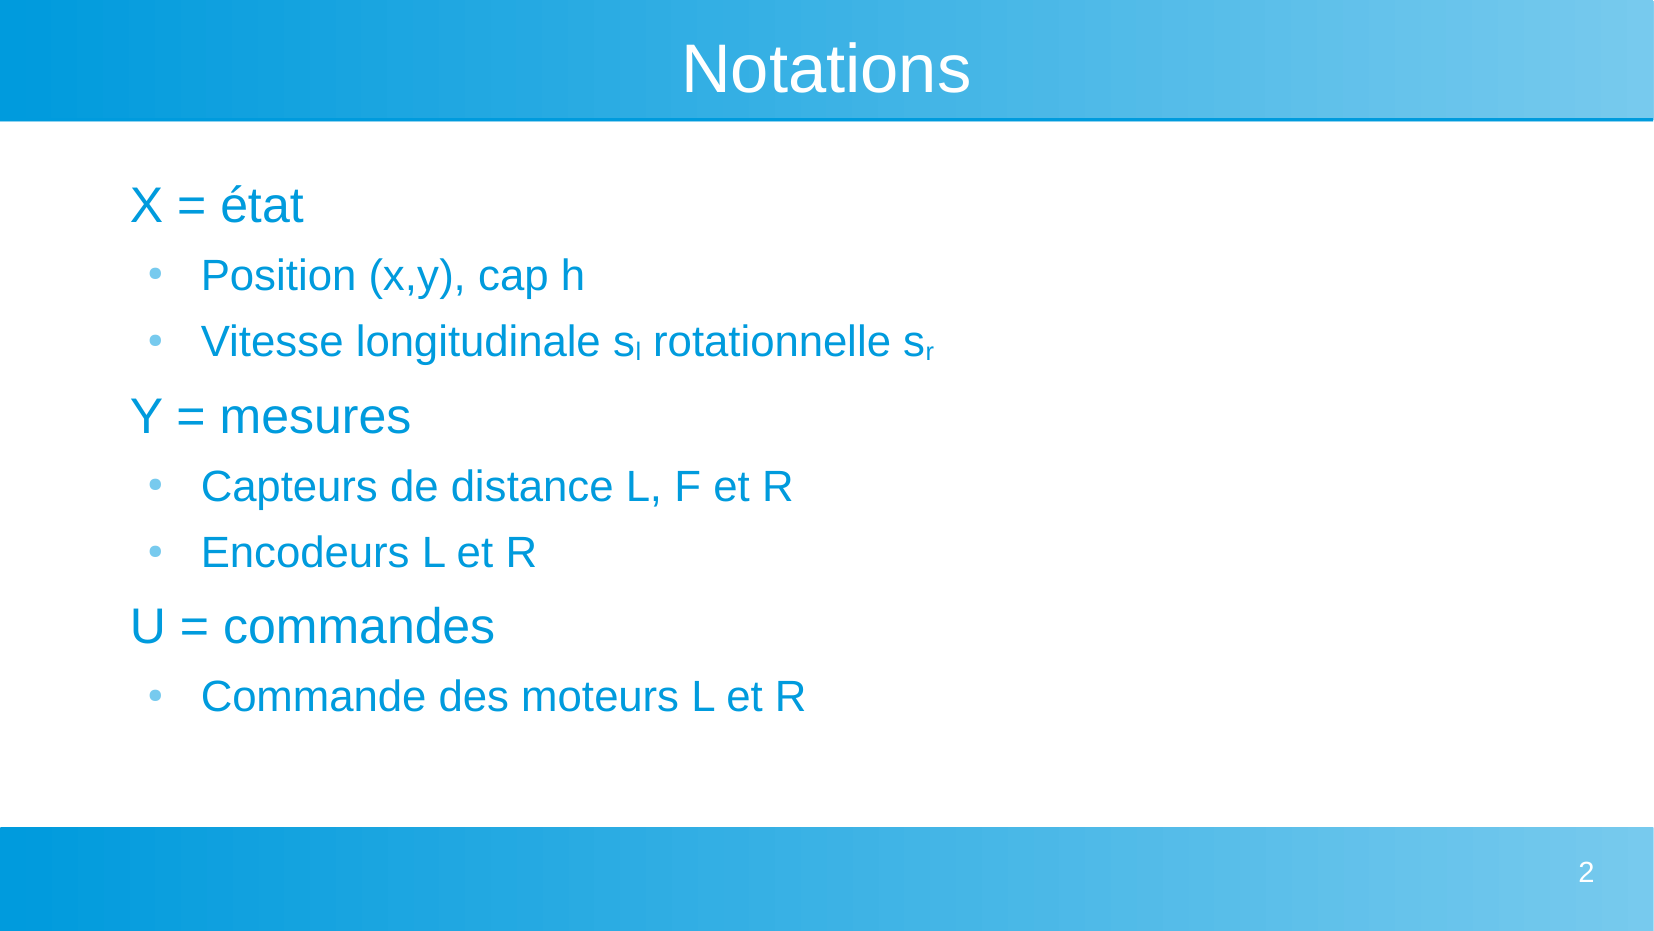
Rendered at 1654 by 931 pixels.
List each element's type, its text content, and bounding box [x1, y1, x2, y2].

list X = état Position (x,y), cap h Vitesse longitudinale sl rotationnelle sr Y = mesures Capteurs de distance L, F et R Encodeurs L et R U = commandes Commande des moteurs L et R [59, 177, 1595, 768]
title Notations [59, 29, 1595, 108]
